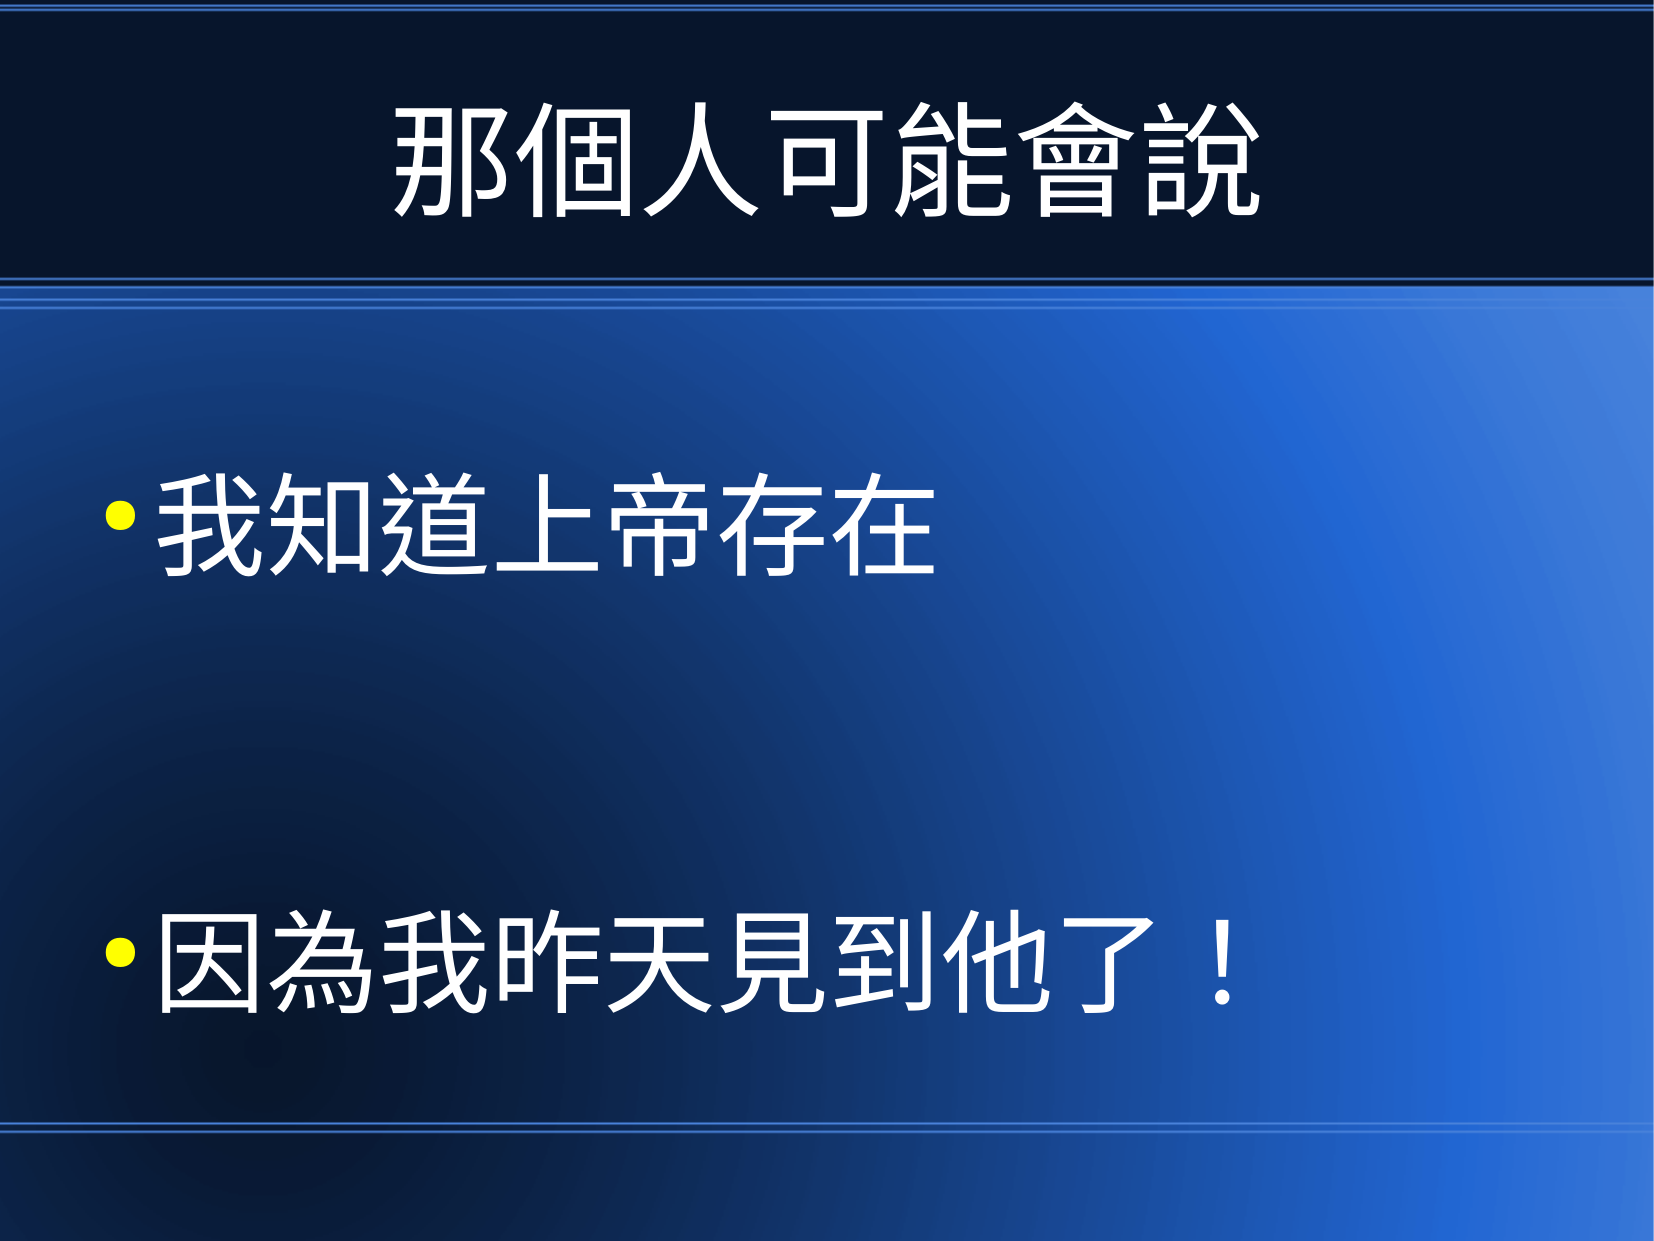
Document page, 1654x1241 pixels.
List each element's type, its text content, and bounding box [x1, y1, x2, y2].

picture [0, 0, 1654, 1241]
list 我知道上帝存在 因為我昨天見到他了！ [82, 355, 1571, 1241]
title 那個人可能會說 [82, 49, 1571, 257]
